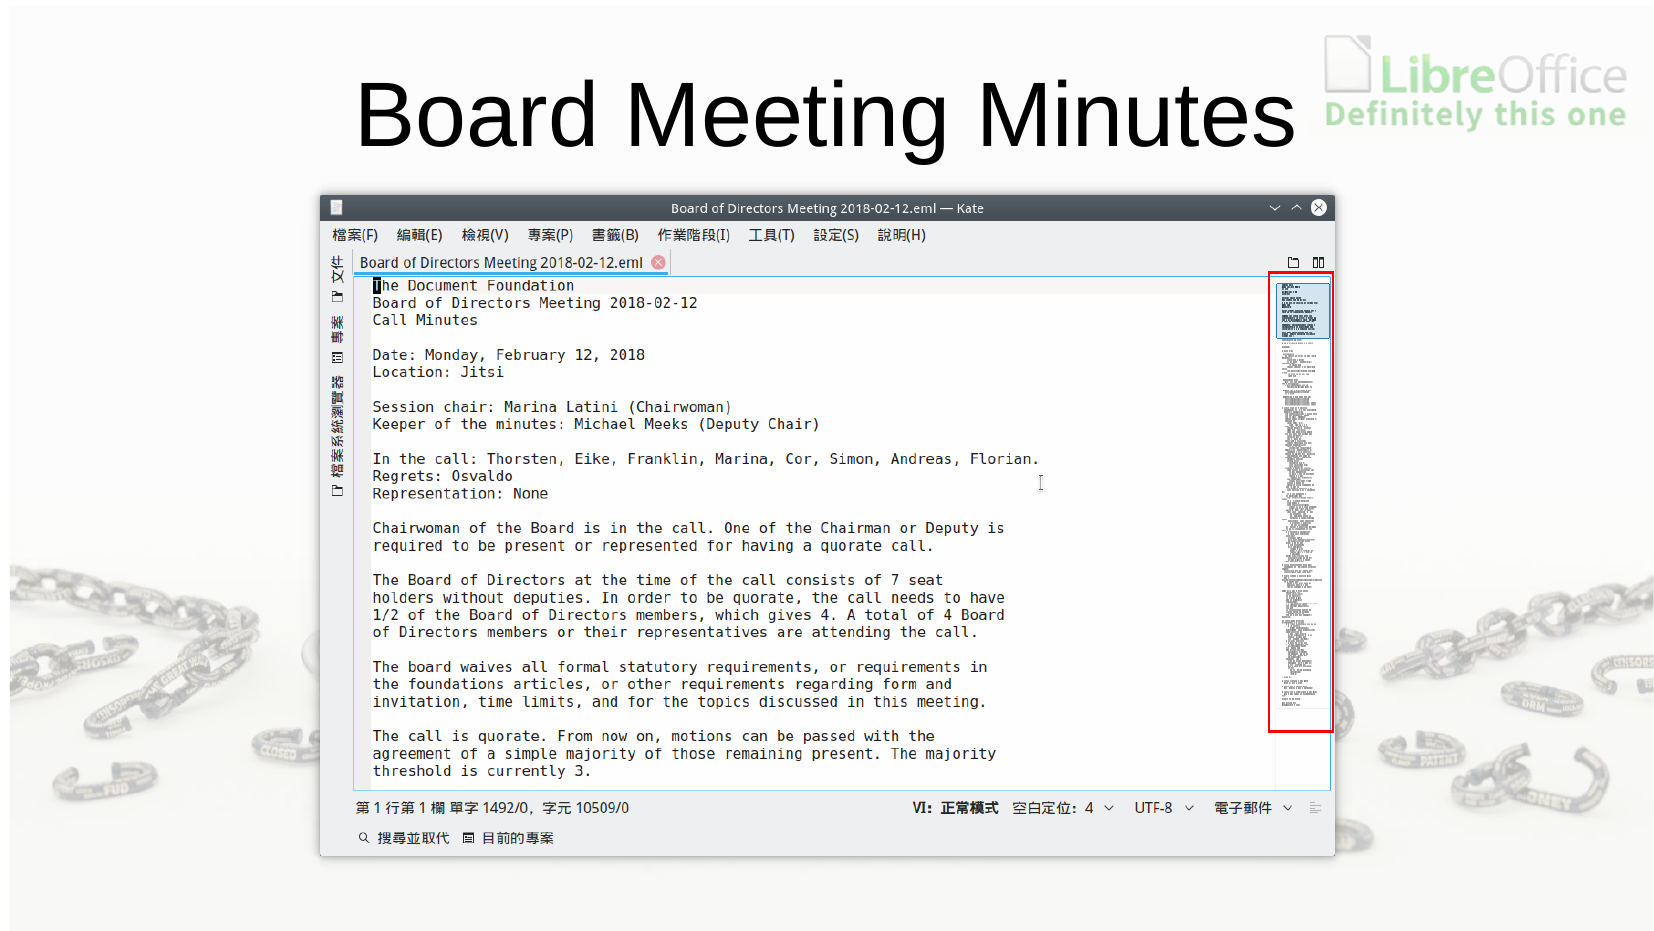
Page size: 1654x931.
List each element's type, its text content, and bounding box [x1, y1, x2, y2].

title Board Meeting Minutes [82, 37, 1571, 193]
picture [9, 6, 1654, 931]
